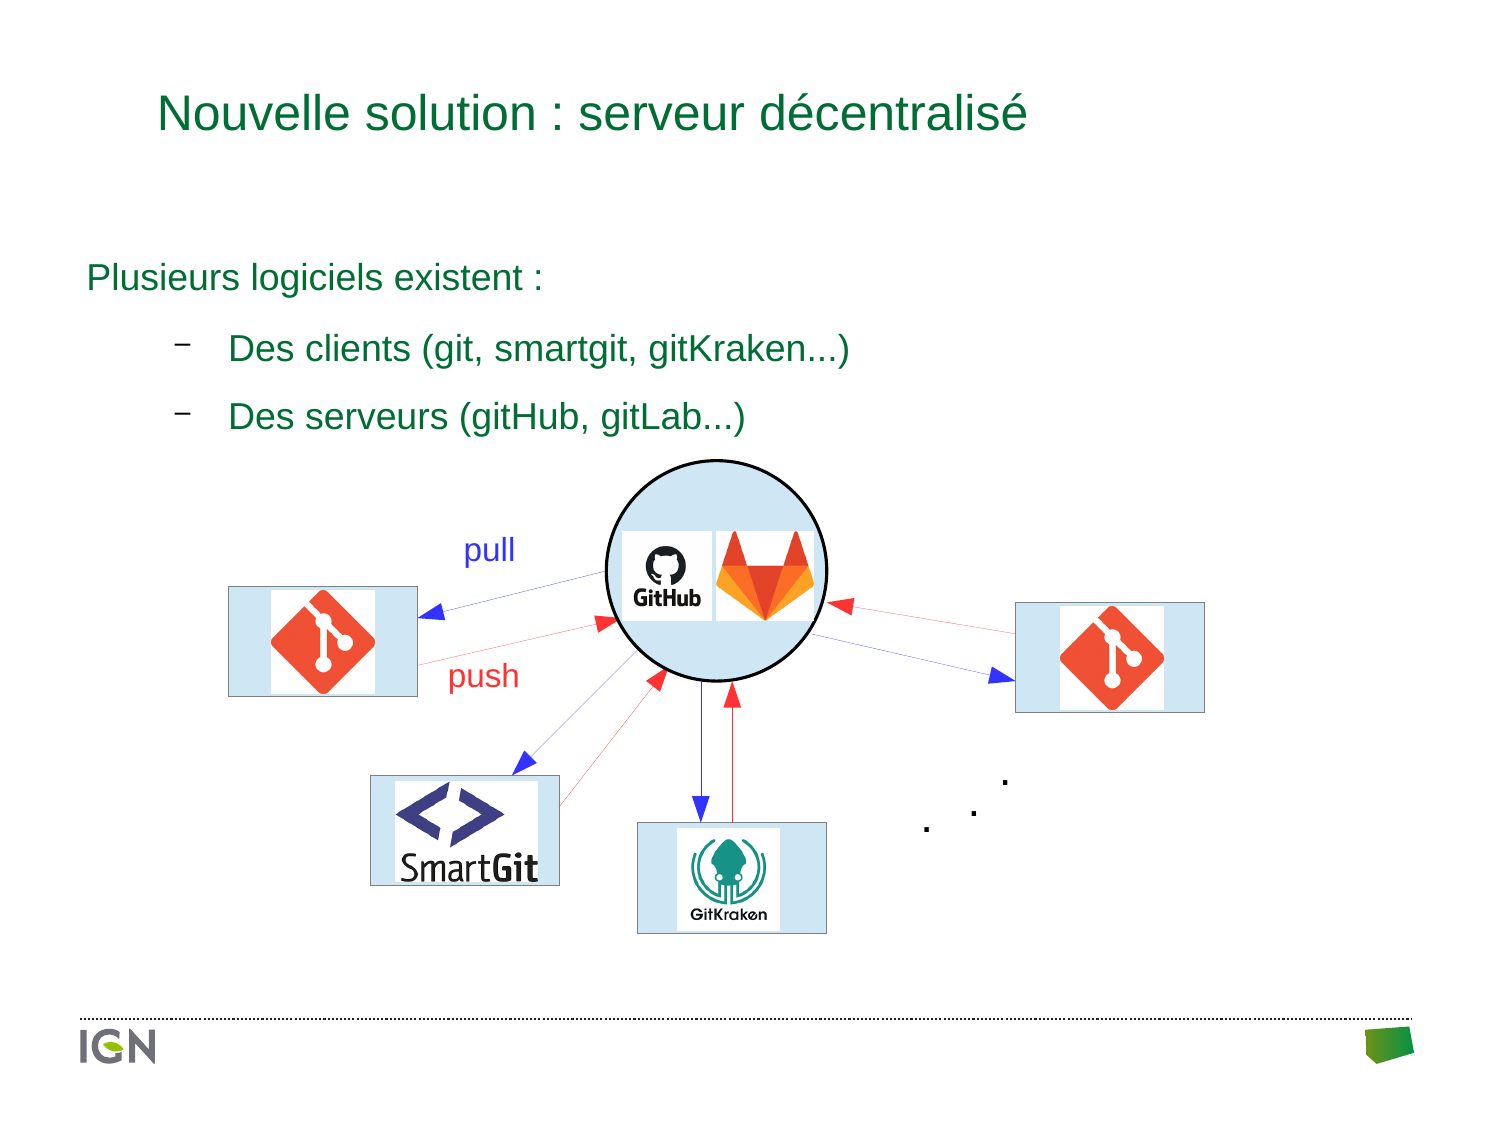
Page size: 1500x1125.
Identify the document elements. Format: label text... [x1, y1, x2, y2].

picture [1060, 606, 1164, 710]
text_box [228, 586, 418, 697]
title Nouvelle solution : serveur décentralisé [142, 81, 1340, 141]
picture [677, 828, 780, 931]
text_box [1015, 602, 1205, 713]
list Plusieurs logiciels existent : Des clients (git, smartgit, gitKraken...) Des serveurs (gitHub, gitLab...) [71, 252, 1341, 1002]
picture [622, 531, 712, 621]
text_box [370, 775, 560, 886]
text_box pull [448, 523, 575, 594]
picture [271, 590, 375, 694]
text_box . [984, 736, 1032, 824]
text_box . [952, 767, 1001, 856]
text_box . [905, 783, 953, 872]
text_box [606, 460, 827, 682]
text_box [637, 822, 827, 934]
picture [395, 781, 538, 882]
picture [716, 531, 814, 621]
text_box push [433, 649, 575, 769]
